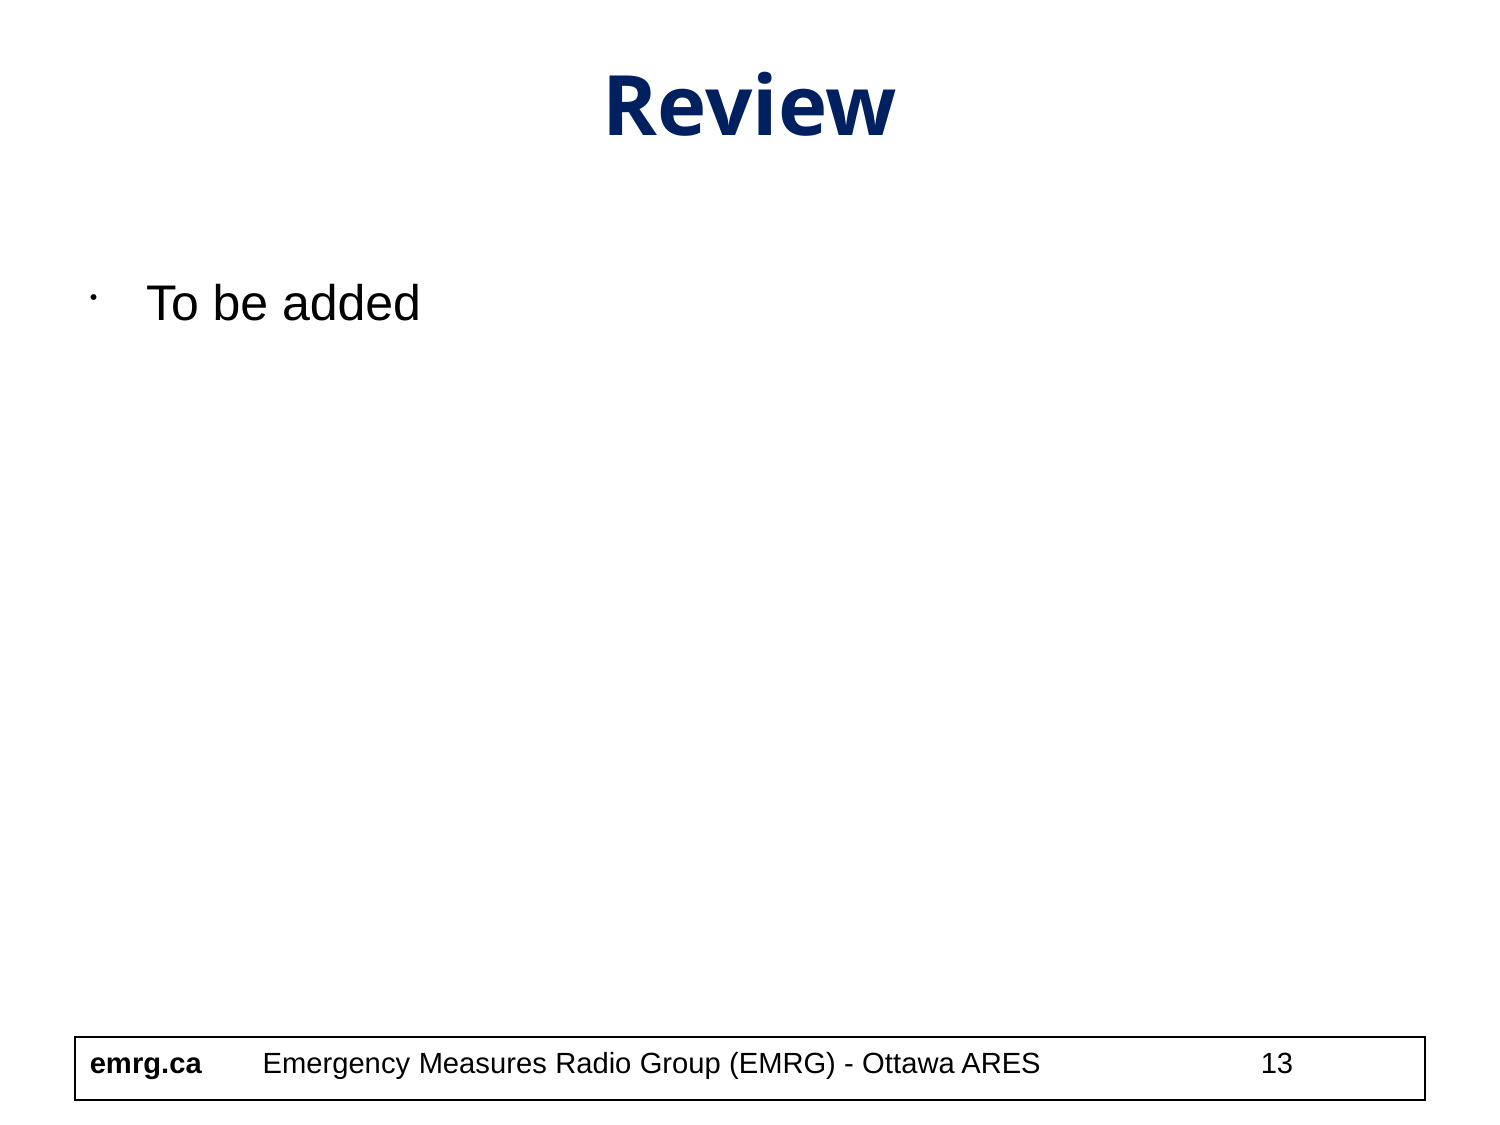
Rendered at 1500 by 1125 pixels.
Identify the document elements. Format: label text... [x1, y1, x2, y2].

slide_number <number> [1246, 1037, 1425, 1103]
footer Emergency Measures Radio Group (EMRG) - Ottawa ARES [247, 1037, 1238, 1103]
title Review [75, 45, 1425, 233]
list To be added [75, 262, 1425, 1005]
